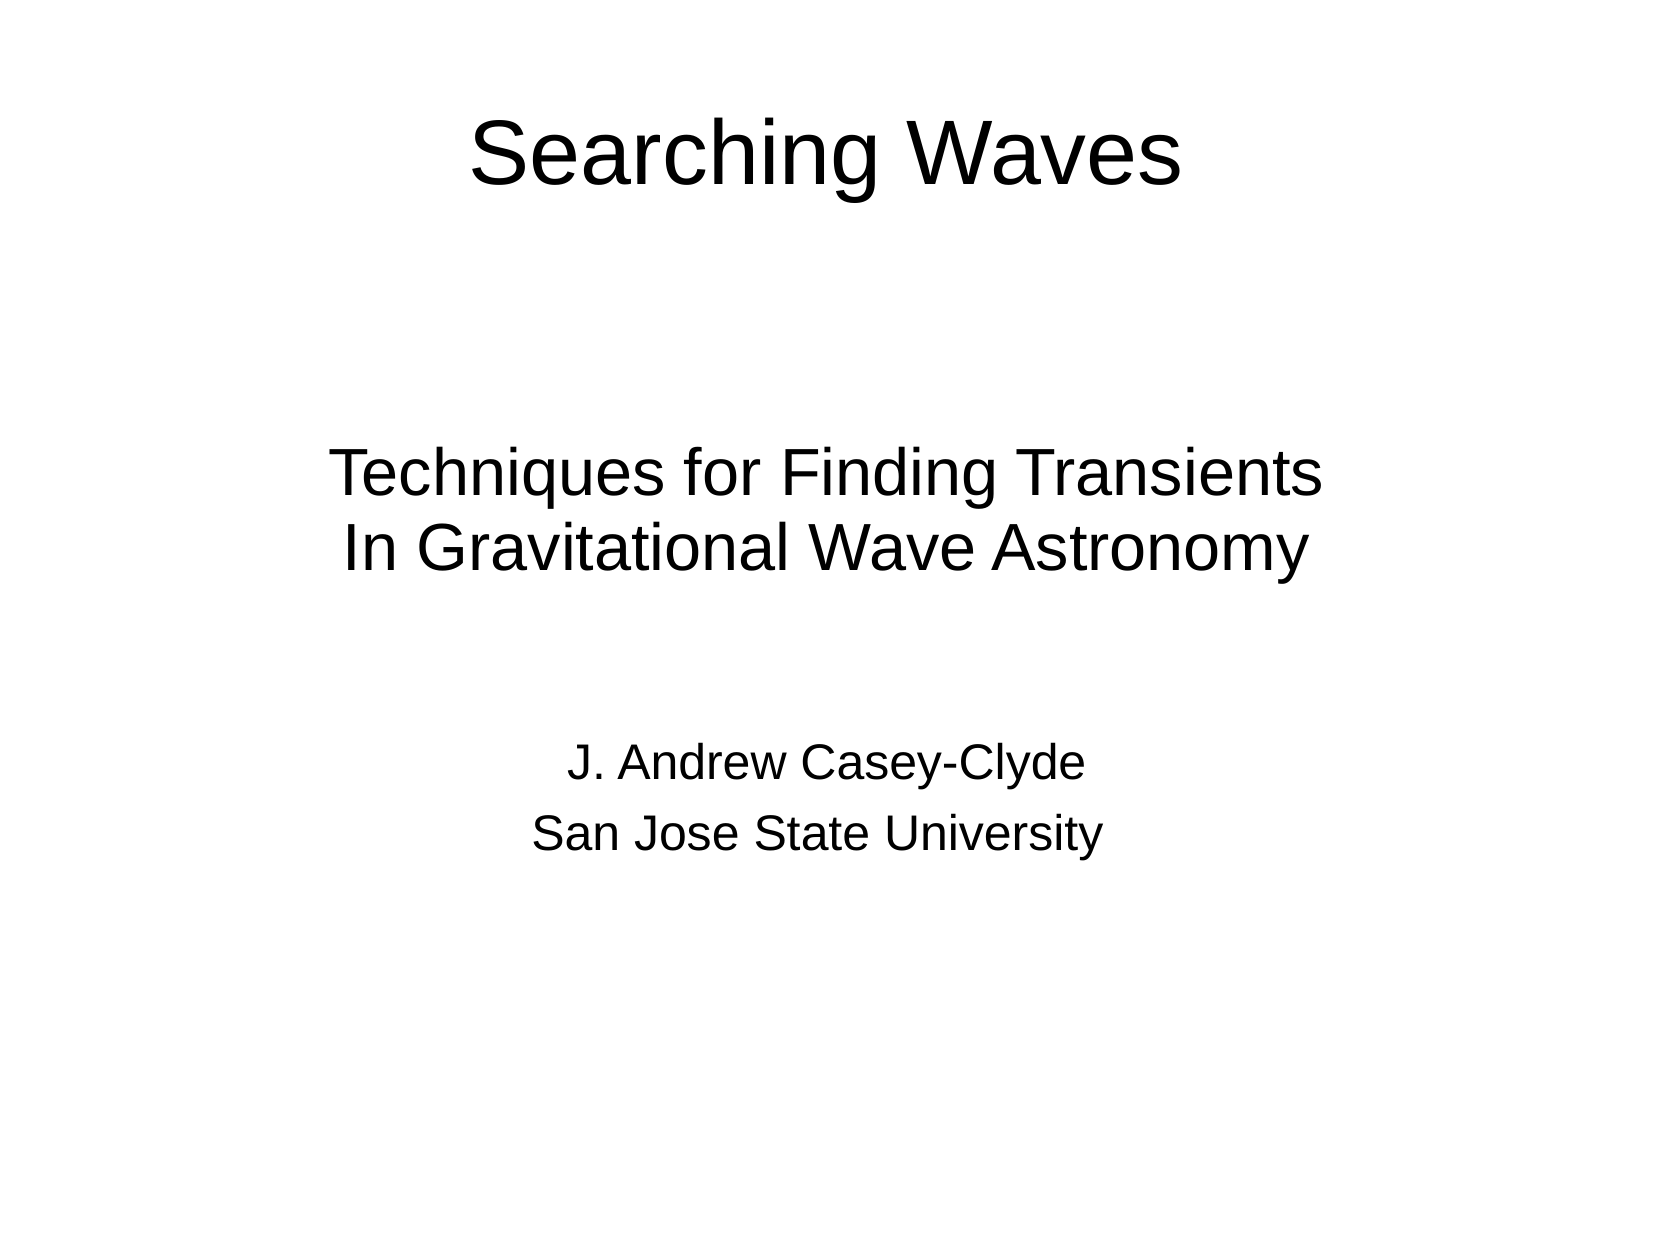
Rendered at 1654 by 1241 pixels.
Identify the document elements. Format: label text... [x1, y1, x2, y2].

subtitle Techniques for Finding Transients In Gravitational Wave Astronomy J. Andrew Casey-Clyde San Jose State University [82, 290, 1571, 1010]
title Searching Waves [82, 49, 1571, 257]
